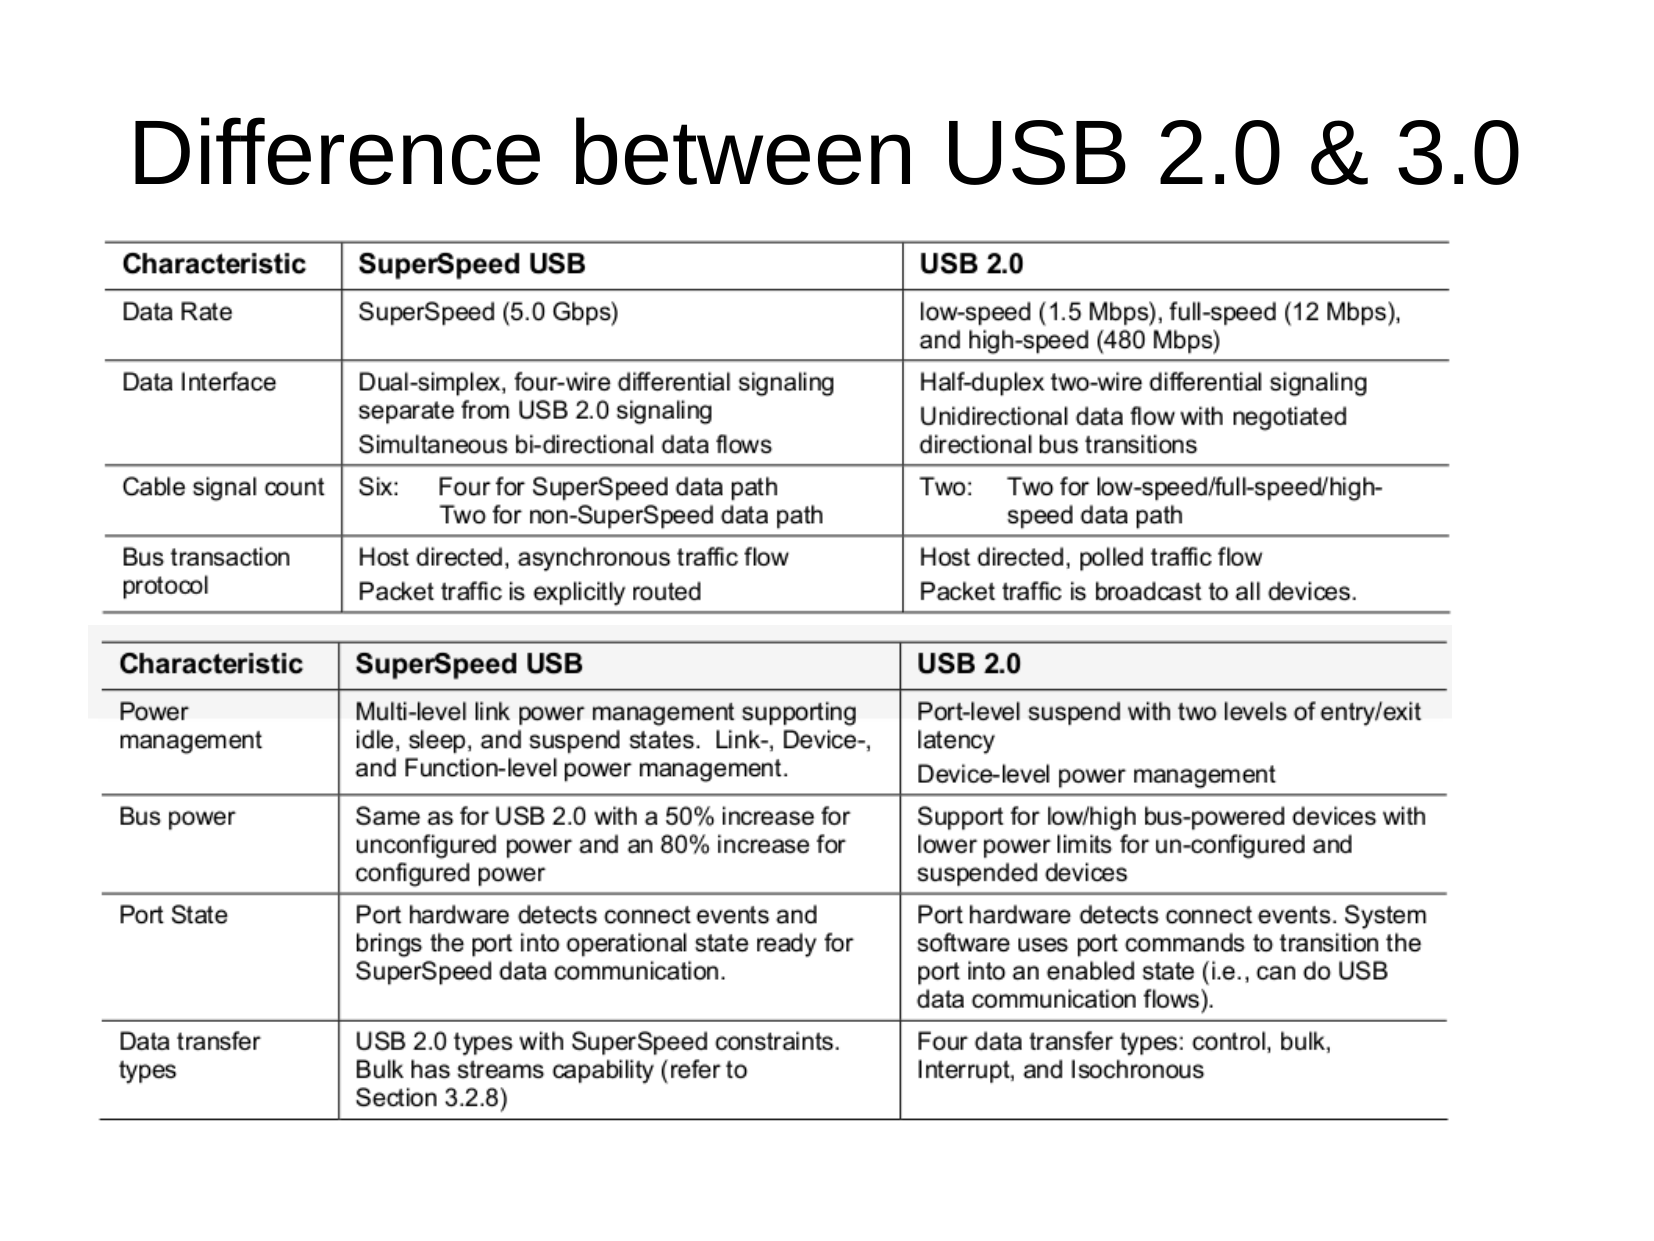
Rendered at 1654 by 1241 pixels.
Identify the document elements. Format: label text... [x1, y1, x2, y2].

picture [88, 236, 1459, 619]
picture [88, 625, 1452, 1123]
title Difference between USB 2.0 & 3.0 [82, 49, 1571, 257]
